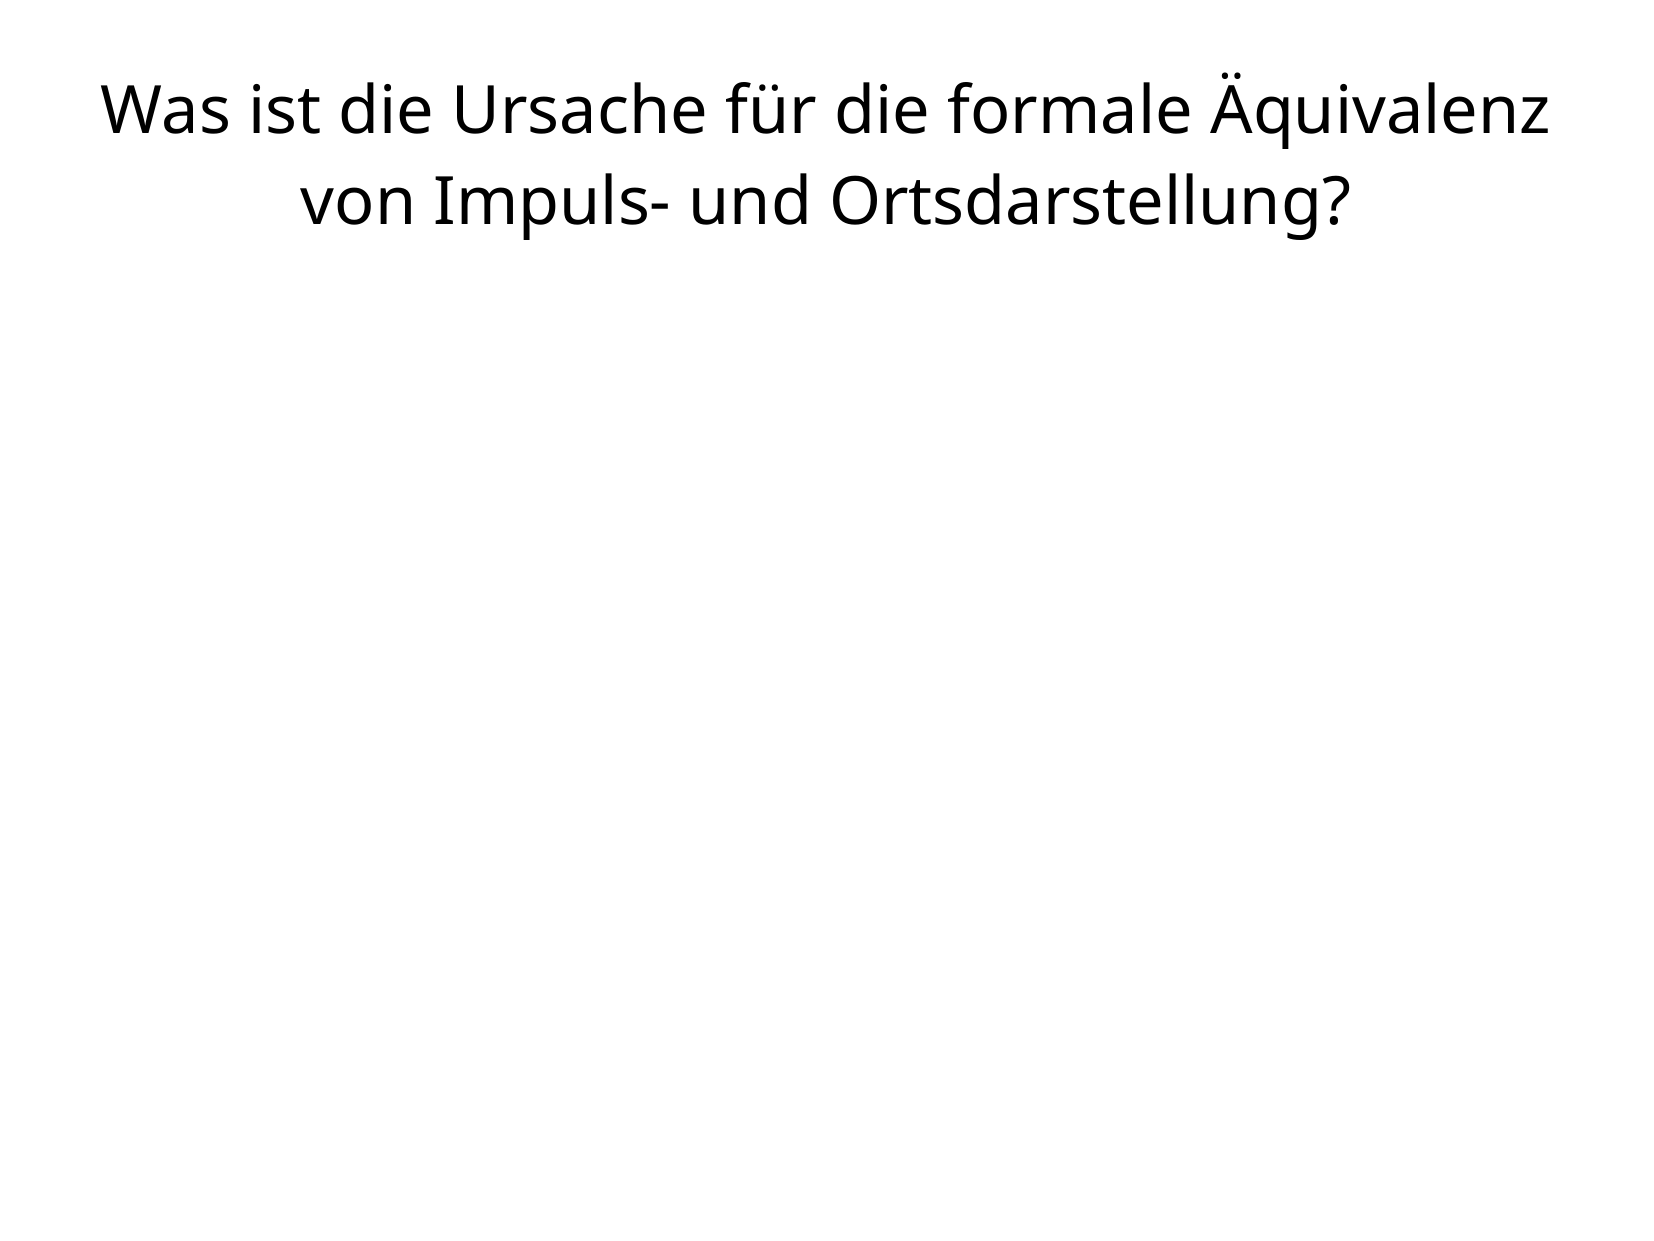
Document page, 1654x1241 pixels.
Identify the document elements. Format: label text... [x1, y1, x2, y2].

title Was ist die Ursache für die formale Äquivalenz von Impuls- und Ortsdarstellung? [82, 49, 1571, 257]
